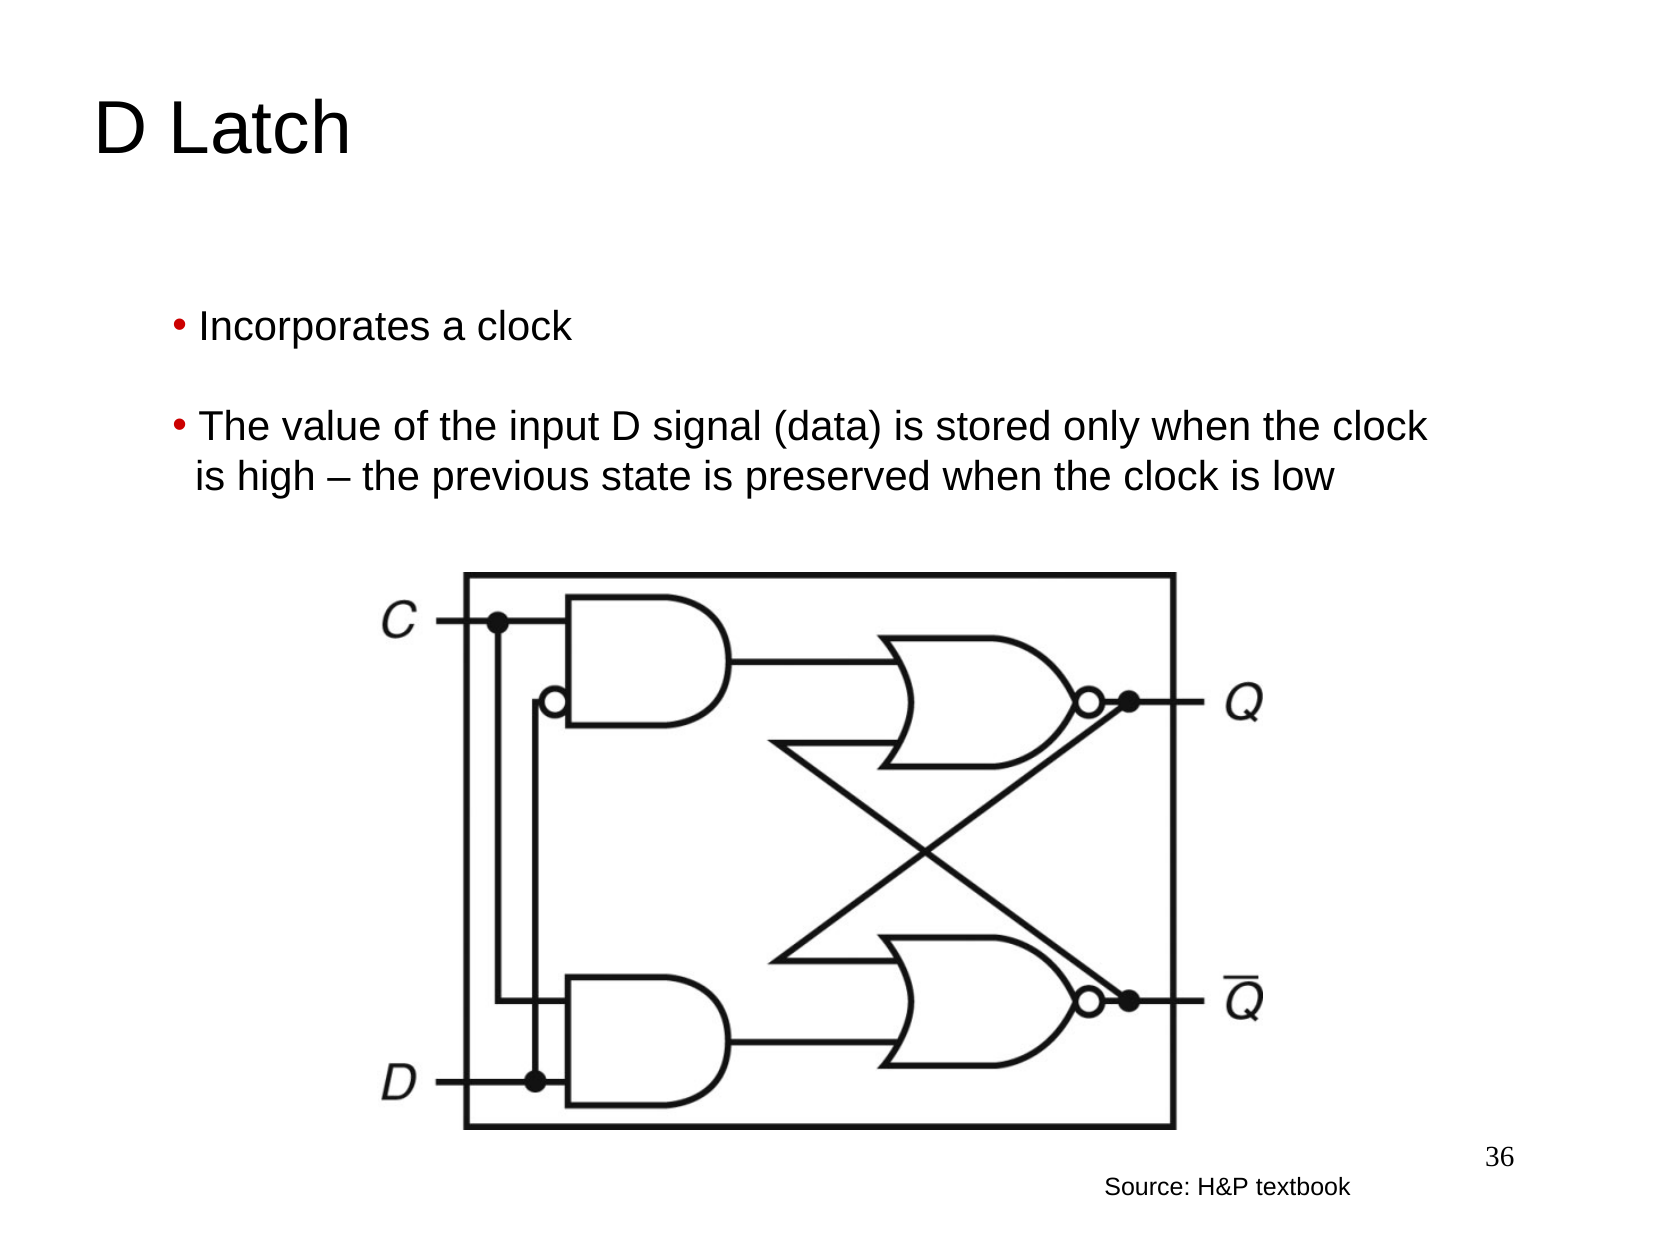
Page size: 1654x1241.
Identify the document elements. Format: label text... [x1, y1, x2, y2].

text_box Incorporates a clock The value of the input D signal (data) is stored only when the clock is high – the previous state is preserved when the clock is low [157, 291, 1444, 507]
text_box <number> [1185, 1129, 1530, 1213]
text_box D Latch [78, 71, 367, 177]
text_box Source: H&P textbook [1089, 1162, 1367, 1209]
picture [377, 572, 1263, 1130]
